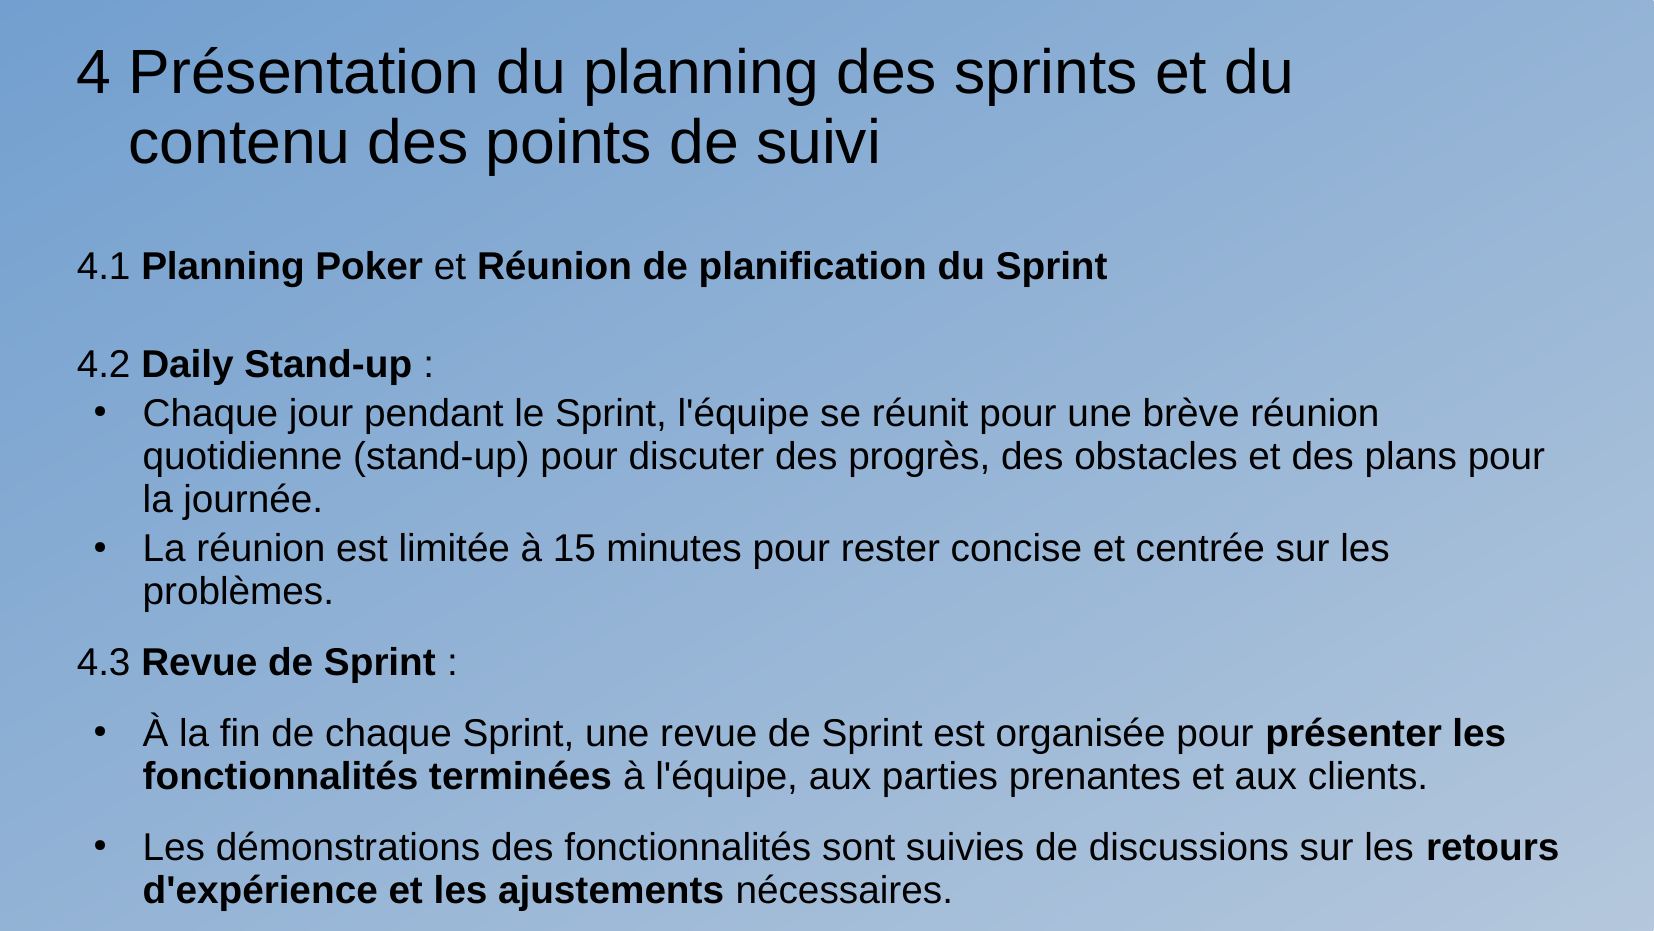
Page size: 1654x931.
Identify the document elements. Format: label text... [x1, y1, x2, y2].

title 4 Présentation du planning des sprints et du contenu des points de suivi [76, 29, 1565, 185]
list 4.1 Planning Poker et Réunion de planification du Sprint 4.2 Daily Stand-up : Chaque jour pendant le Sprint, l'équipe se réunit pour une brève réunion quotidienne (stand-up) pour discuter des progrès, des obstacles et des plans pour la journée. La réunion est limitée à 15 minutes pour rester concise et centrée sur les problèmes. 4.3 Revue de Sprint : À la fin de chaque Sprint, une revue de Sprint est organisée pour présenter les fonctionnalités terminées à l'équipe, aux parties prenantes et aux clients. Les démonstrations des fonctionnalités sont suivies de discussions sur les retours d'expérience et les ajustements nécessaires. [76, 244, 1565, 916]
